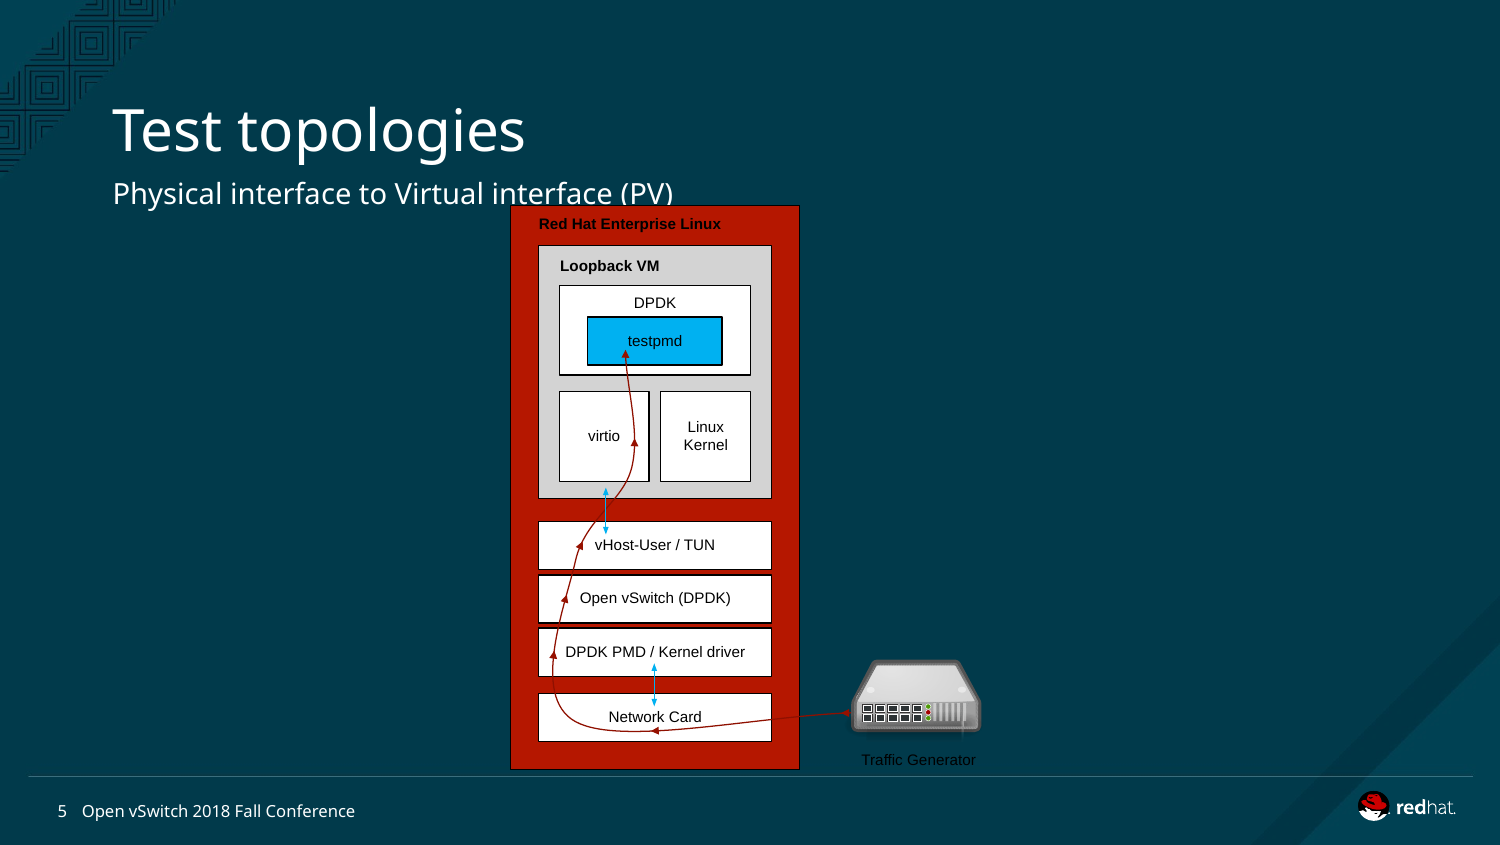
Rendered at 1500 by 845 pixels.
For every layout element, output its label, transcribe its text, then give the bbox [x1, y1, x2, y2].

subtitle Physical interface to Virtual interface (PV) [112, 173, 1388, 237]
picture [99, 38, 103, 49]
picture [511, 202, 800, 769]
picture [852, 660, 981, 735]
title Test topologies [112, 0, 1388, 169]
